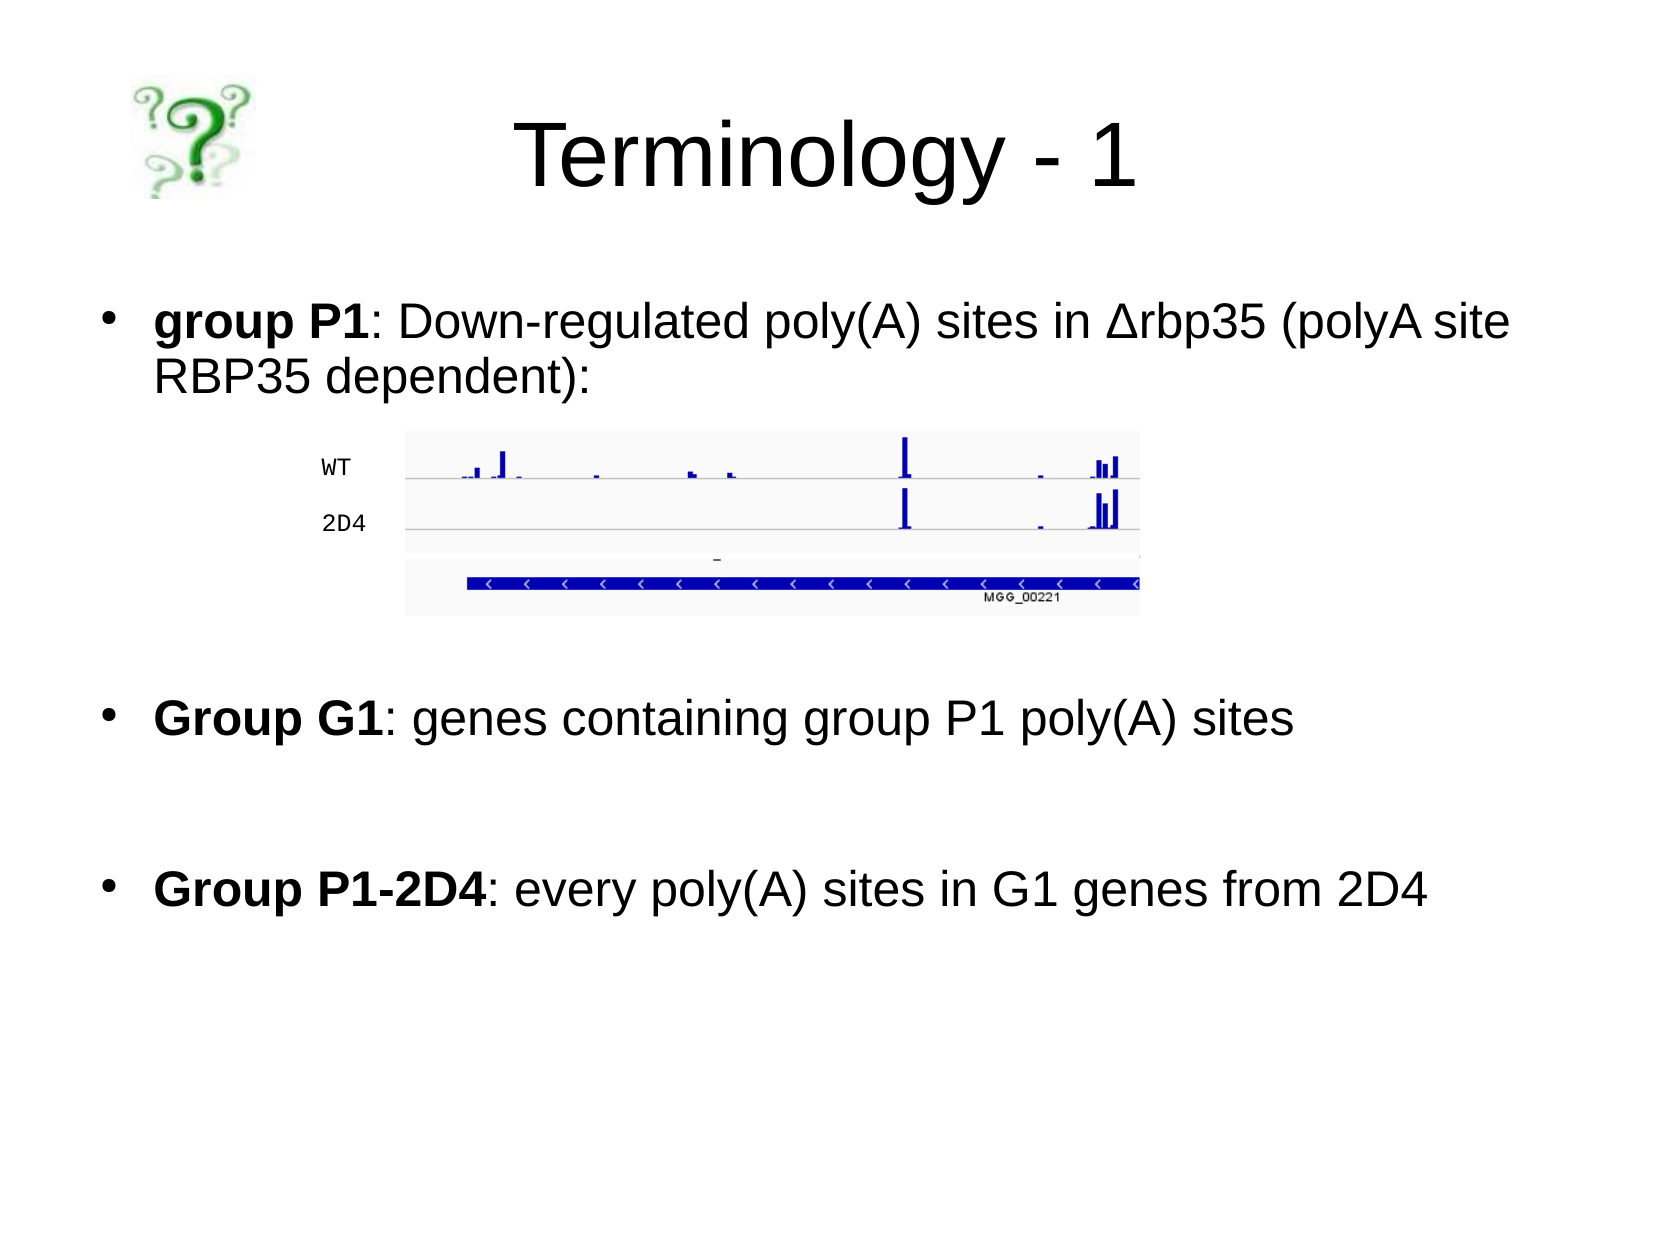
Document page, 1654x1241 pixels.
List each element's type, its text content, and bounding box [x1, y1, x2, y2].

title Terminology - 1 [82, 49, 1571, 257]
picture [131, 74, 256, 199]
list group P1: Down-regulated poly(A) sites in Δrbp35 (polyA site RBP35 dependent): Group G1: genes containing group P1 poly(A) sites Group P1-2D4: every poly(A) sites in G1 genes from 2D4 [82, 290, 1571, 1010]
text_box WT 2D4 [306, 447, 382, 547]
picture [405, 431, 1141, 616]
